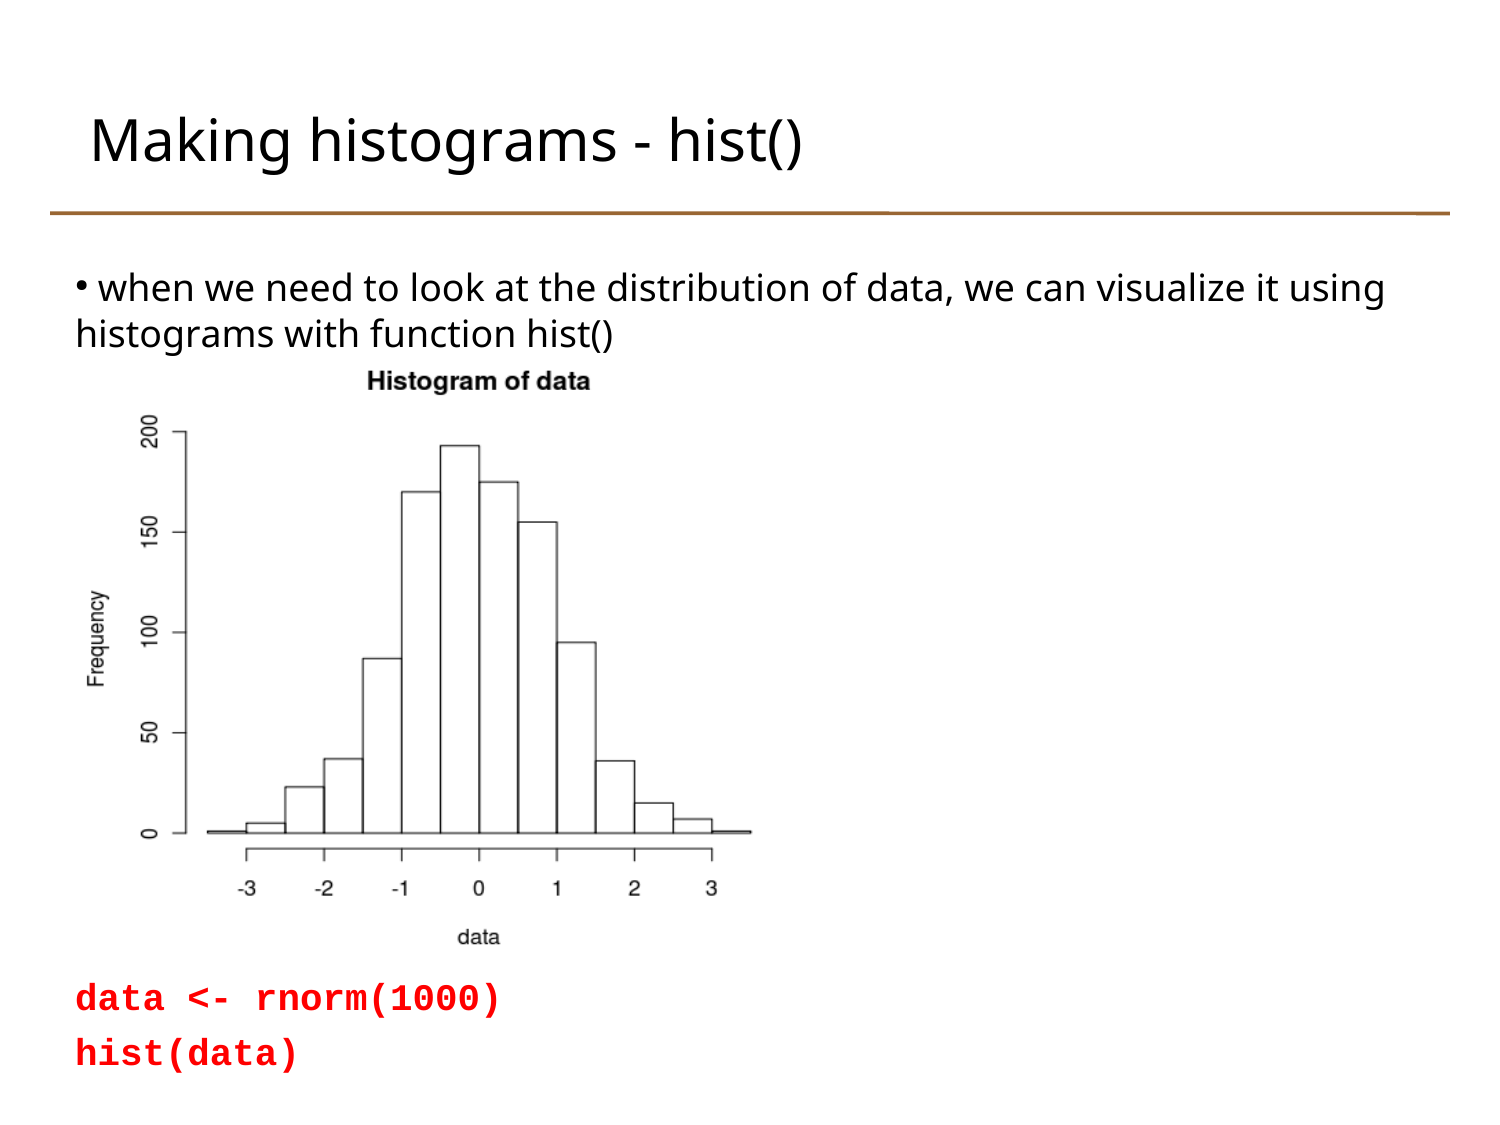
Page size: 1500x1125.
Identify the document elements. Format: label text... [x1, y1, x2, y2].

list when we need to look at the distribution of data, we can visualize it using histograms with function hist() data <- rnorm(1000) hist(data) [75, 263, 1430, 1076]
picture [79, 367, 765, 952]
title Making histograms - hist() [75, 44, 1424, 232]
